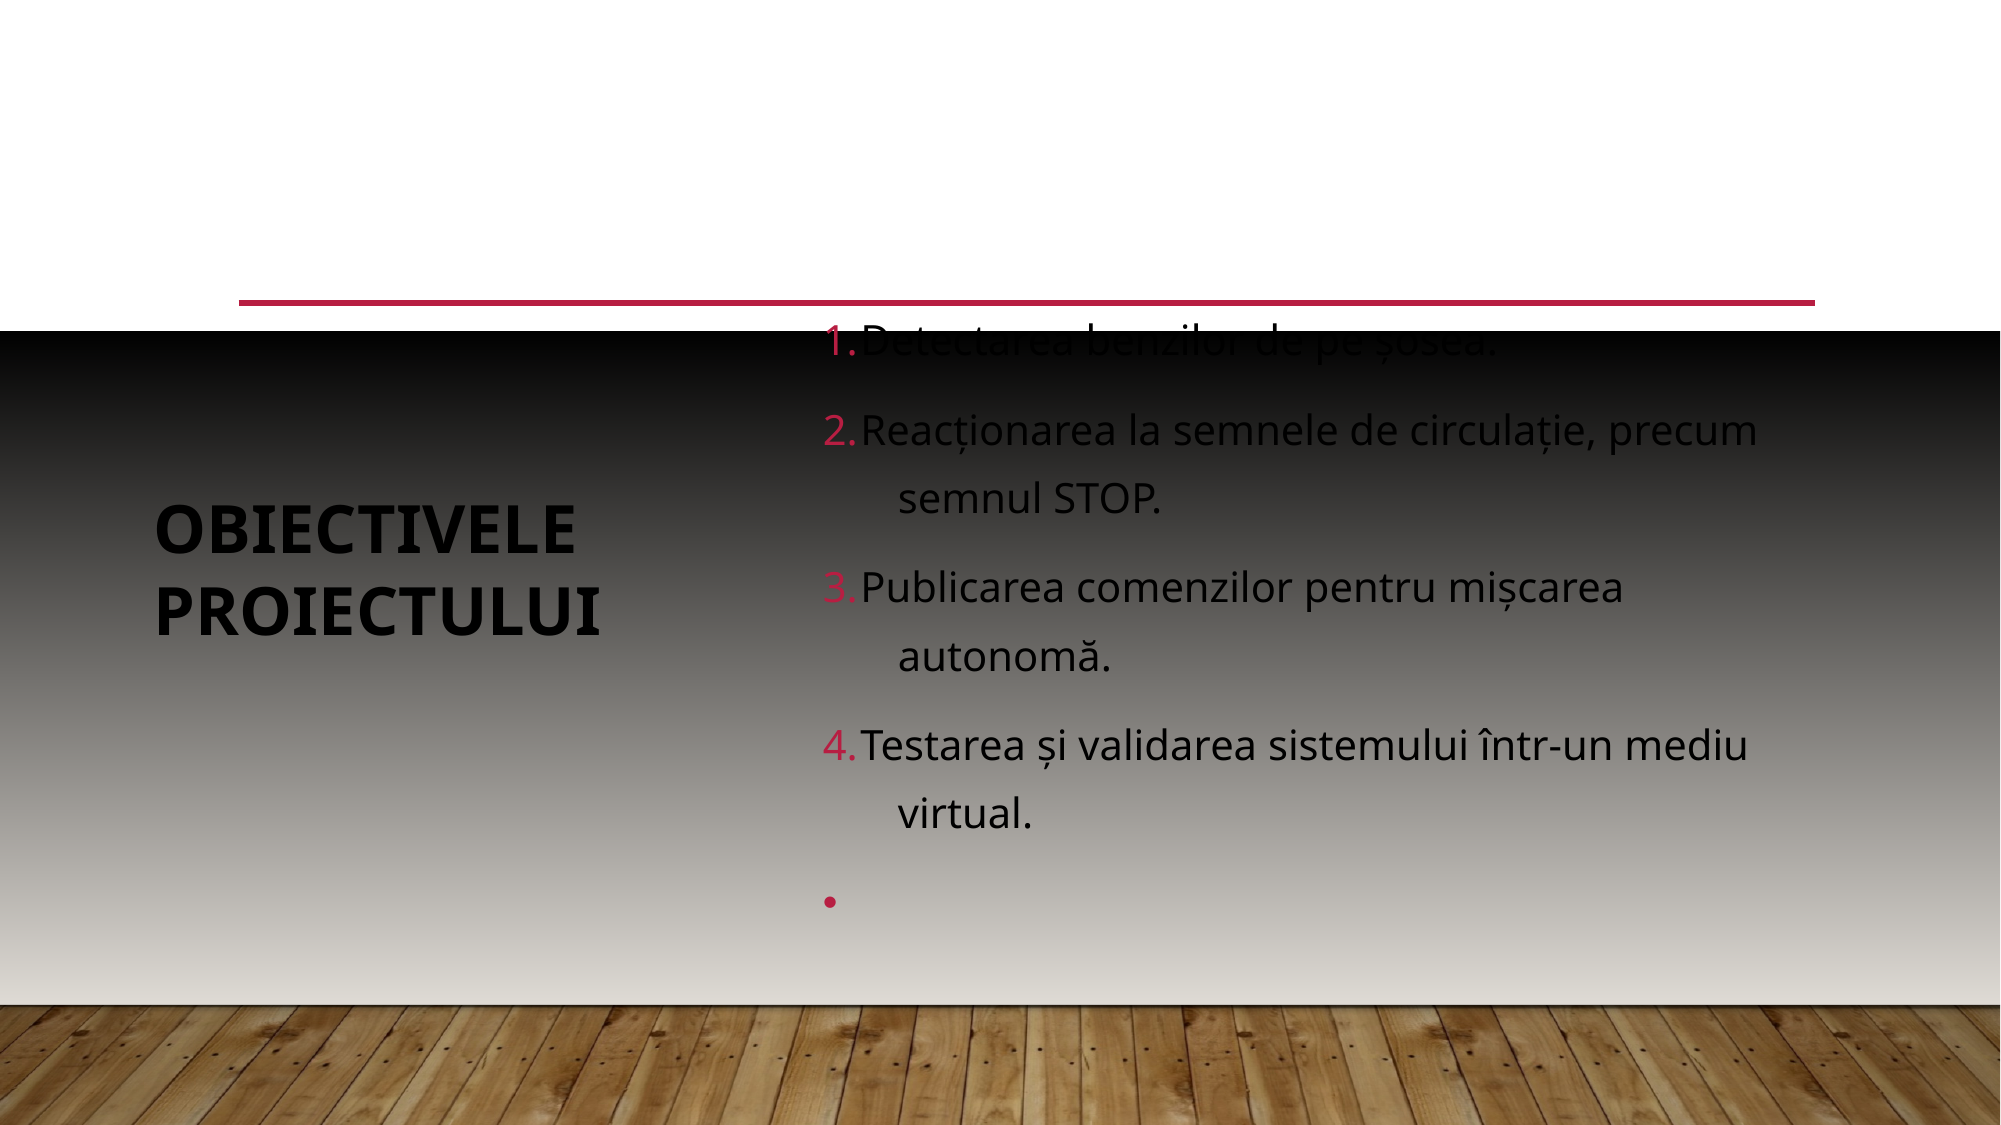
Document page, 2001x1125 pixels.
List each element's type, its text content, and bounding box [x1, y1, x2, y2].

title Obiectivele Proiectului [138, 262, 720, 968]
list Detectarea benzilor de pe șosea. Reacționarea la semnele de circulație, precum semnul STOP. Publicarea comenzilor pentru mișcarea autonomă. Testarea și validarea sistemului într-un mediu virtual. [807, 262, 1814, 968]
